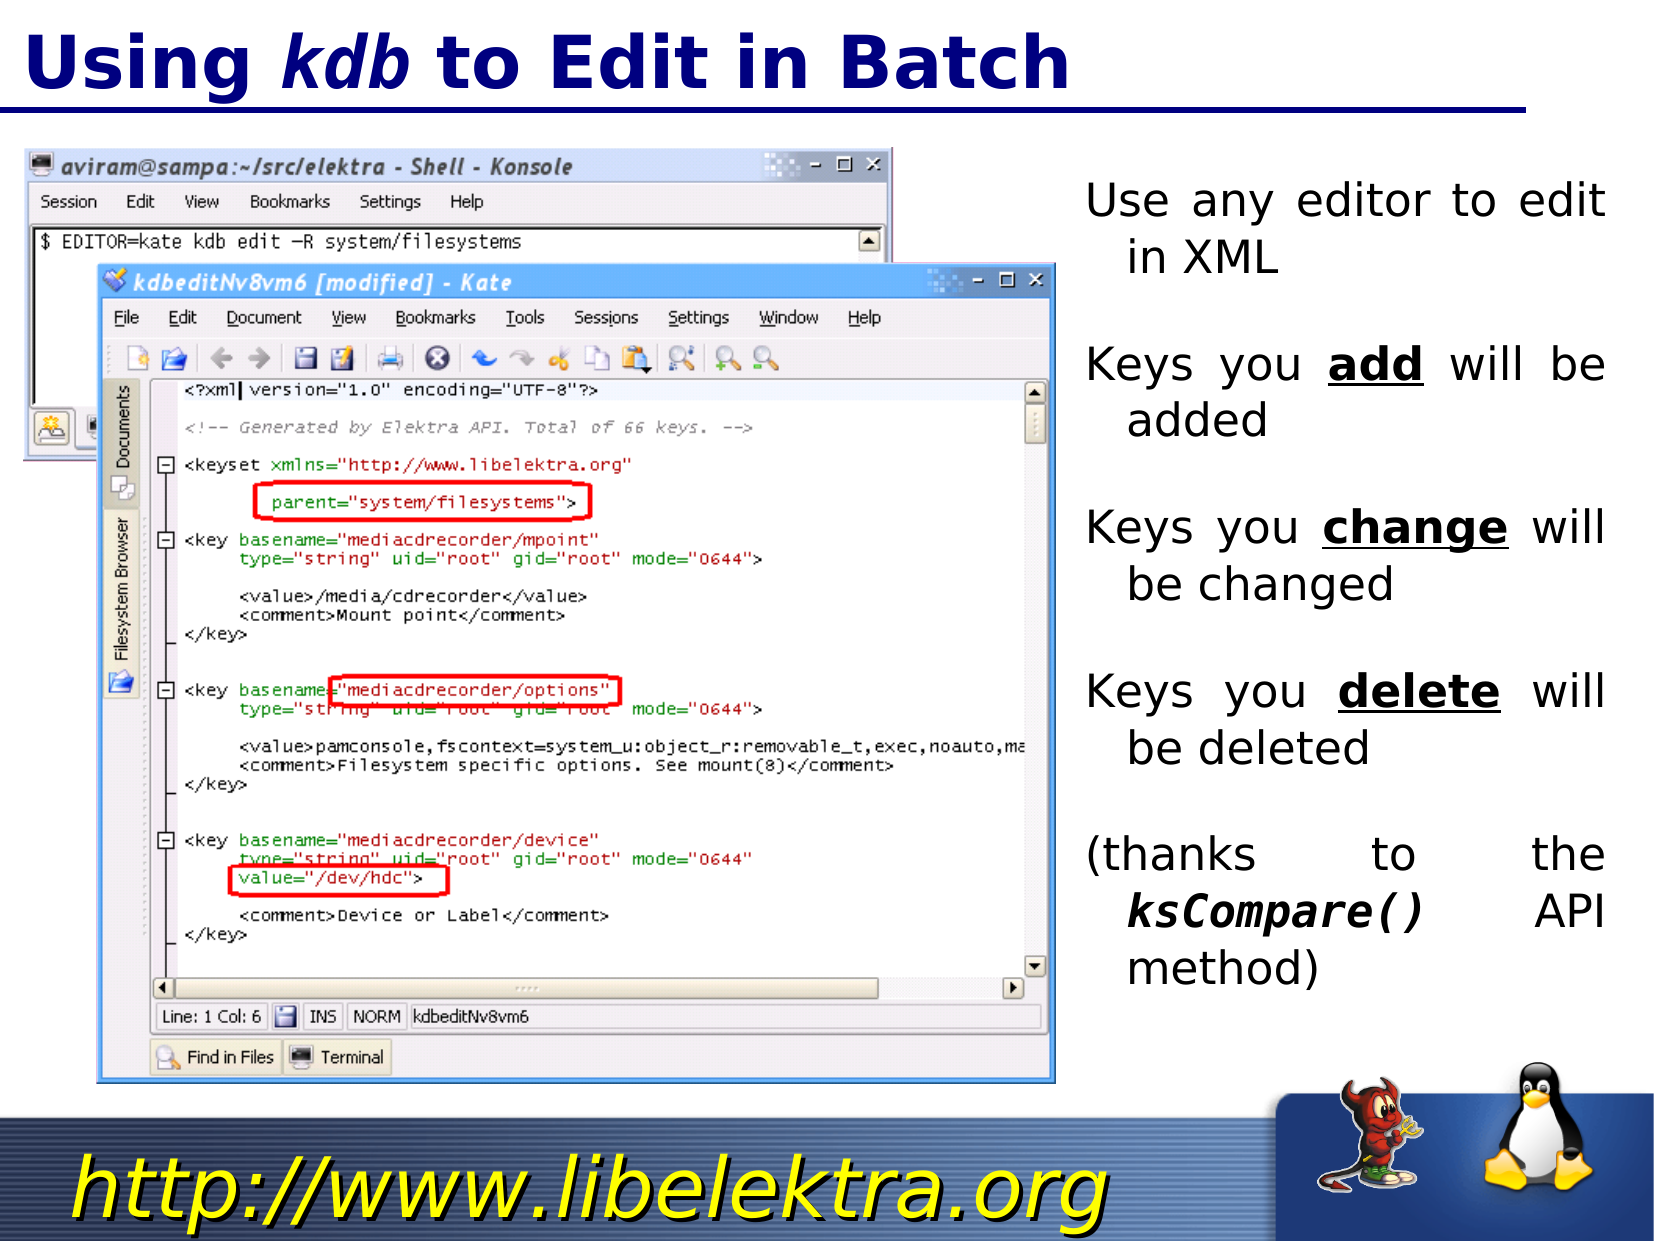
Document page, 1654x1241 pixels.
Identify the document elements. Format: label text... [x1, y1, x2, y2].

picture [0, 147, 1654, 1241]
text_box Using kdb to Edit in Batch [22, 14, 1611, 111]
list Use any editor to edit in XML Keys you add will be added Keys you change will be changed Keys you delete will be deleted (thanks to the ksCompare() API method) [1069, 162, 1622, 1000]
